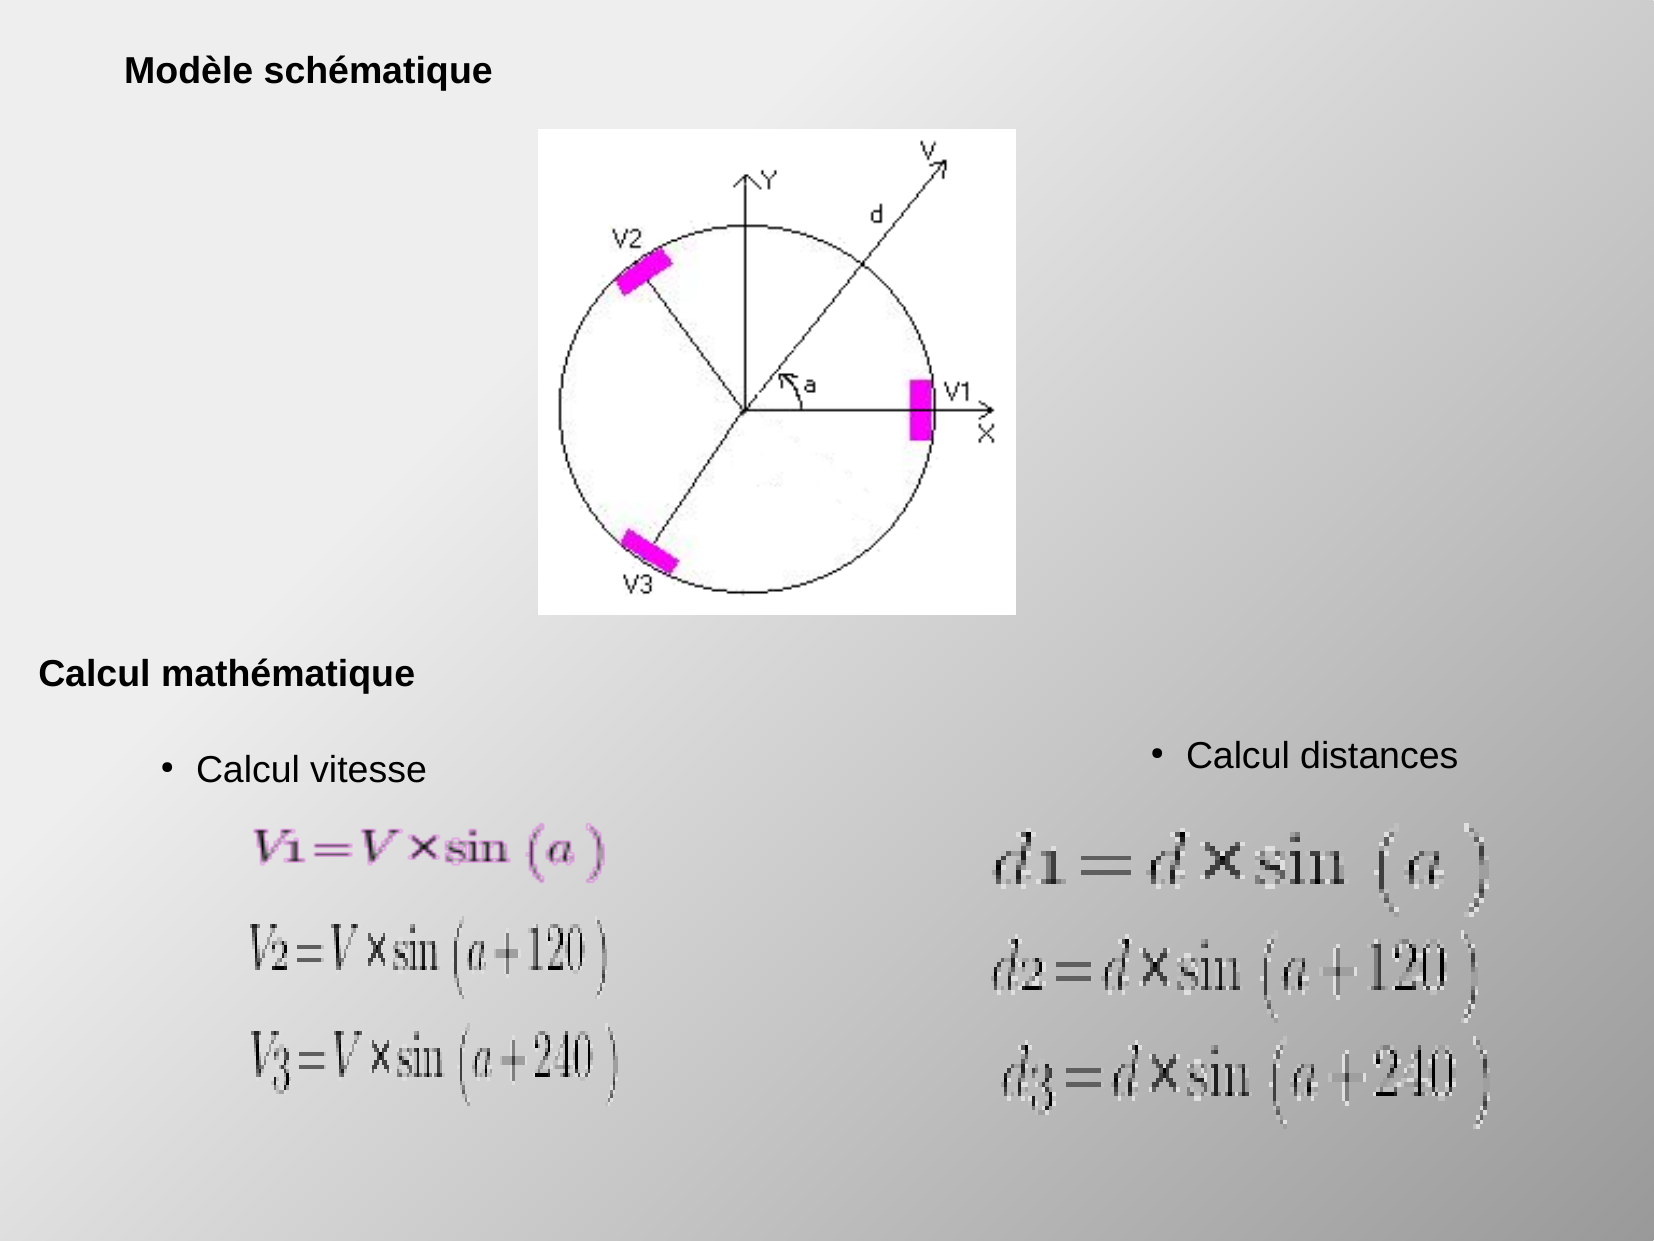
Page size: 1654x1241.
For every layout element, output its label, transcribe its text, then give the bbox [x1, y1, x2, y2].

text_box Calcul distances [1098, 720, 1501, 792]
picture [252, 819, 615, 886]
text_box Modèle schématique [109, 35, 508, 94]
picture [249, 1015, 626, 1111]
text_box Calcul vitesse [70, 734, 461, 792]
text_box Calcul mathématique [23, 638, 438, 697]
picture [248, 908, 615, 1004]
picture [991, 814, 1504, 1134]
picture [538, 129, 1016, 615]
